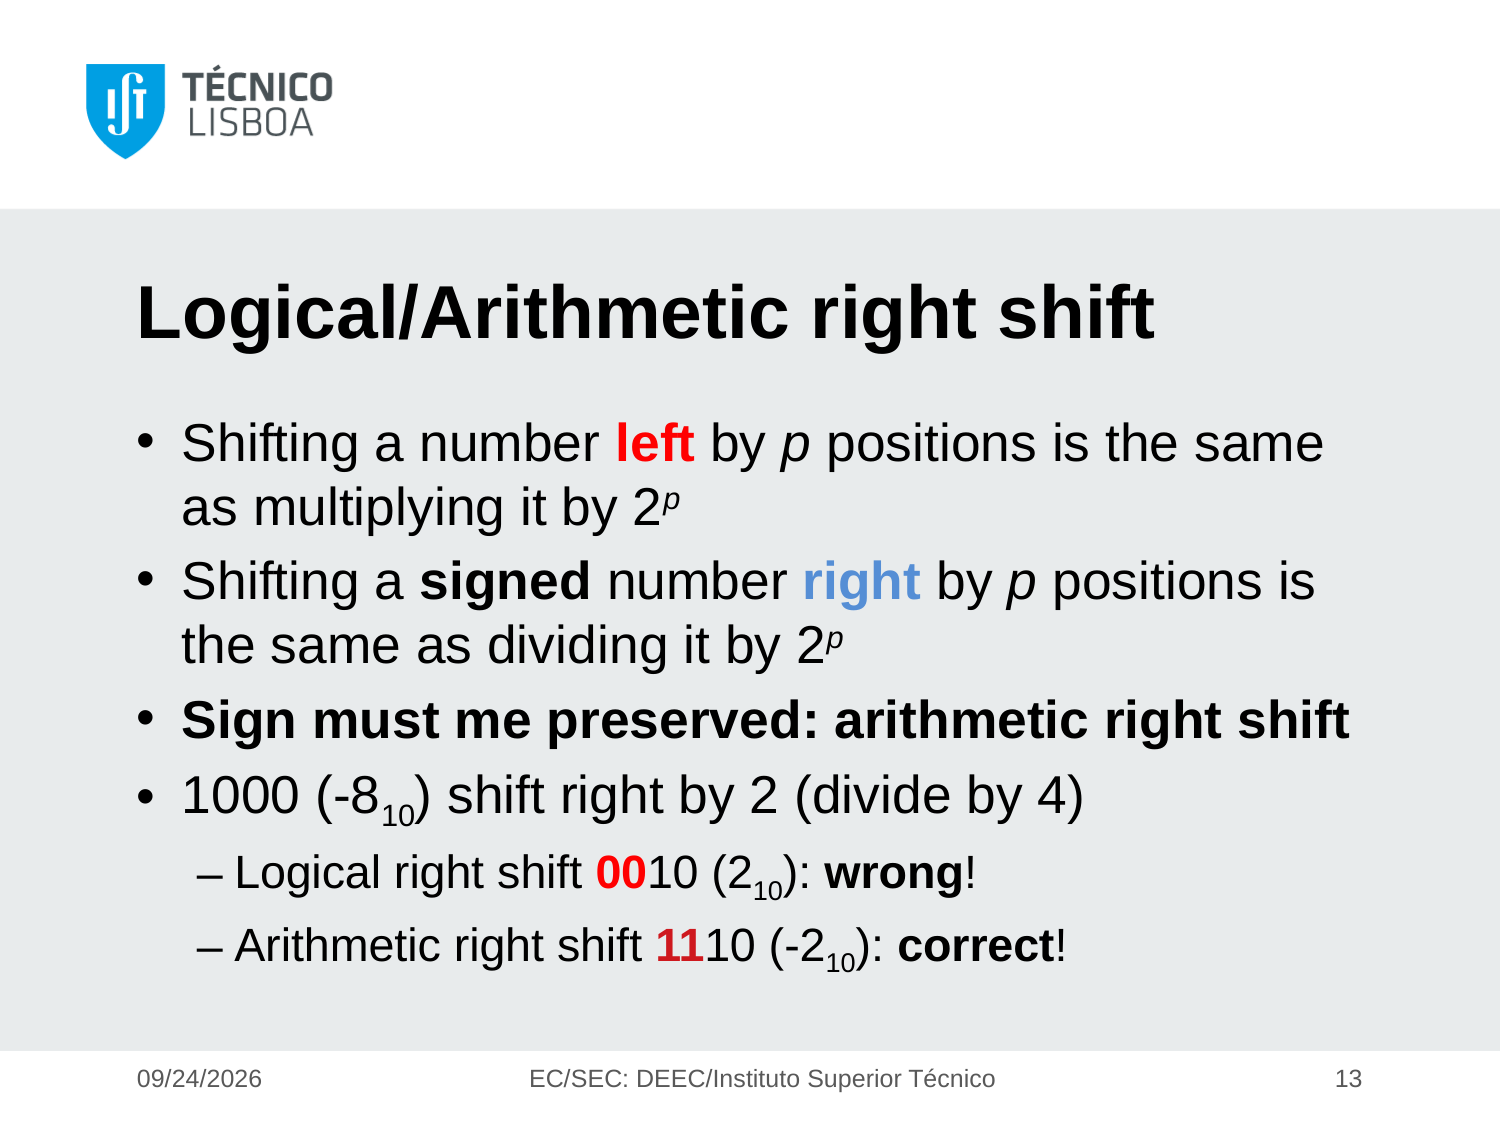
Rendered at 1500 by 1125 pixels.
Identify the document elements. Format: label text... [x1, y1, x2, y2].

slide_number 11/19/2020 [121, 1052, 425, 1103]
picture [0, 0, 1500, 1125]
slide_number <number> [1077, 1052, 1378, 1103]
title Logical/Arithmetic right shift [121, 237, 1378, 381]
list Shifting a number left by p positions is the same as multiplying it by 2p Shifting a signed number right by p positions is the same as dividing it by 2p Sign must me preserved: arithmetic right shift 1000 (-810) shift right by 2 (divide by 4) Logical right shift 0010 (210): wrong! Arithmetic right shift 1110 (-210): correct! [121, 400, 1378, 1005]
footer EC/SEC: DEEC/Instituto Superior Técnico [512, 1052, 1021, 1103]
